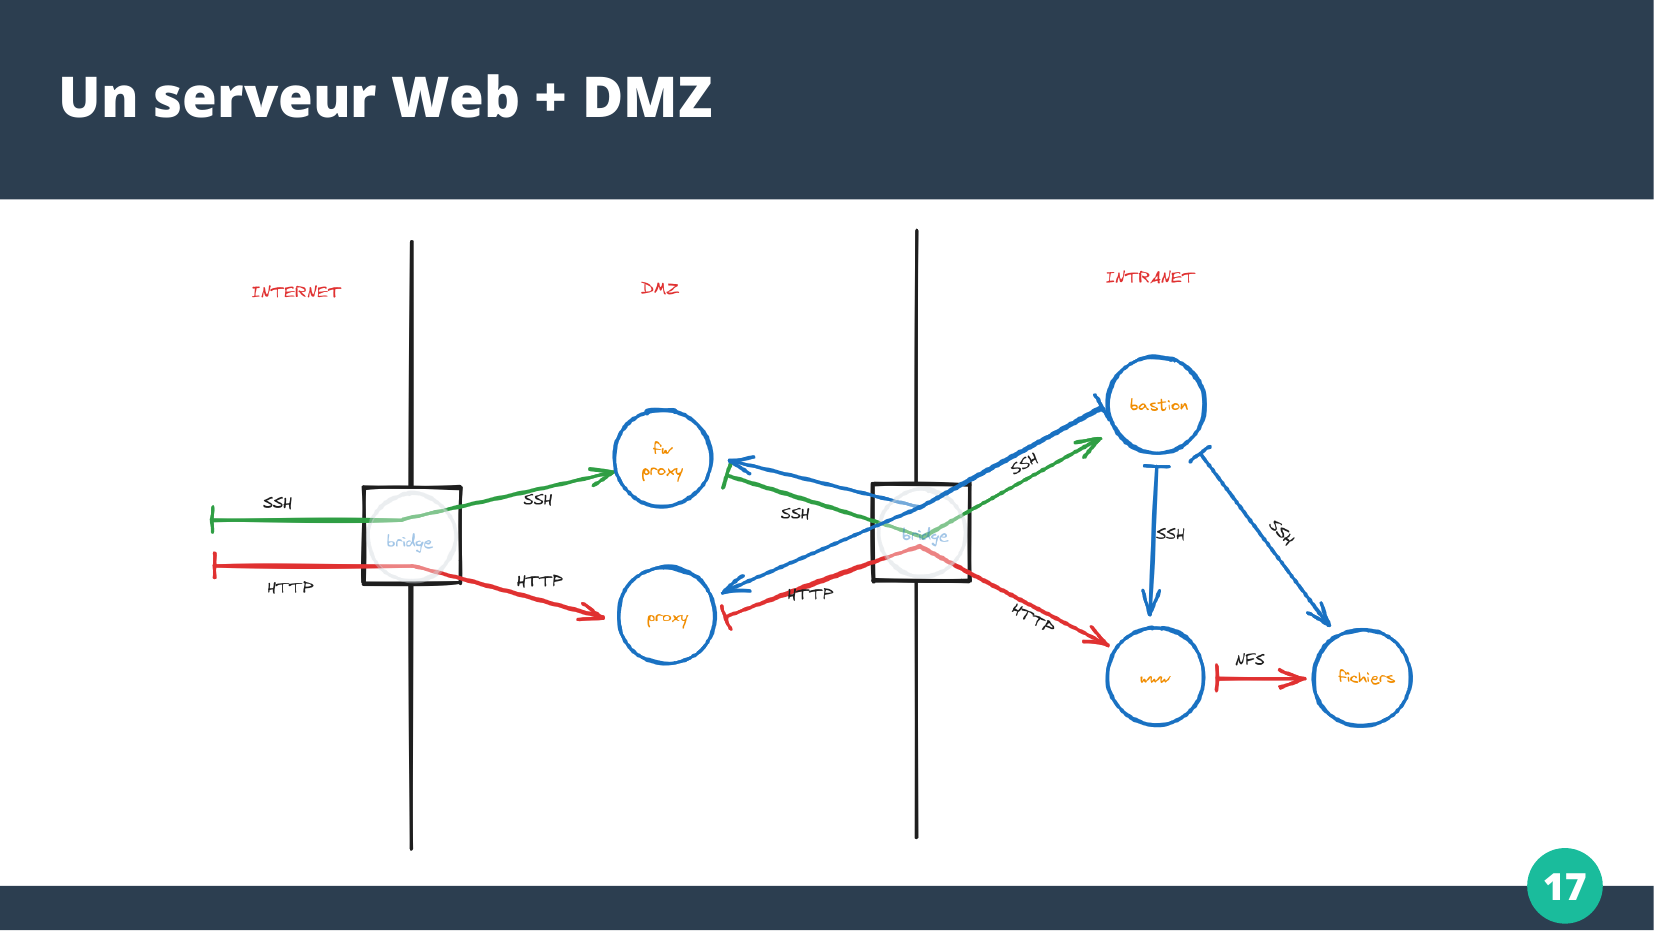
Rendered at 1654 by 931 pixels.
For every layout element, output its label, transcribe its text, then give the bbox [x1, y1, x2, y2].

picture [204, 222, 1418, 857]
title Un serveur Web + DMZ [59, 37, 1595, 156]
